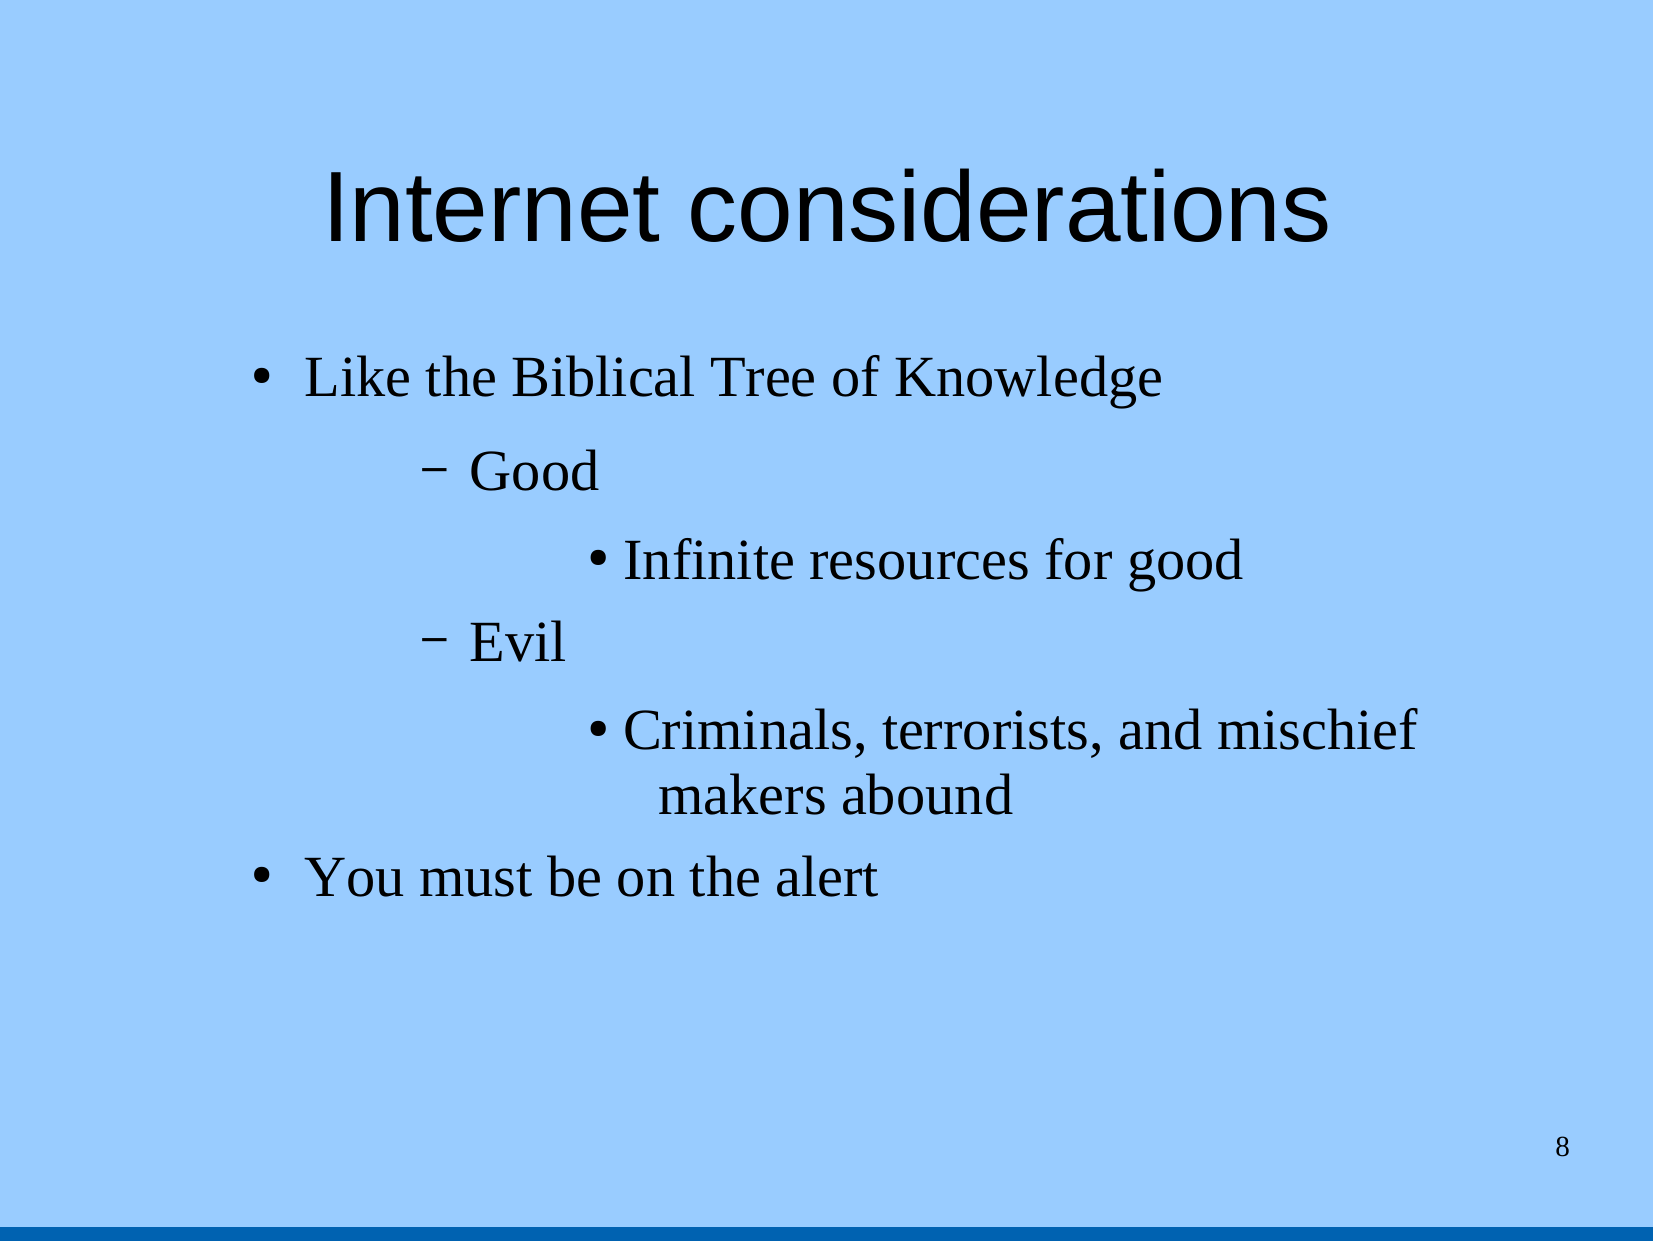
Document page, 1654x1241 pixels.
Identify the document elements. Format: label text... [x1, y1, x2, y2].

list Like the Biblical Tree of Knowledge Good Infinite resources for good Evil Criminals, terrorists, and mischief makers abound You must be on the alert [233, 344, 1500, 1127]
title Internet considerations [121, 102, 1533, 311]
